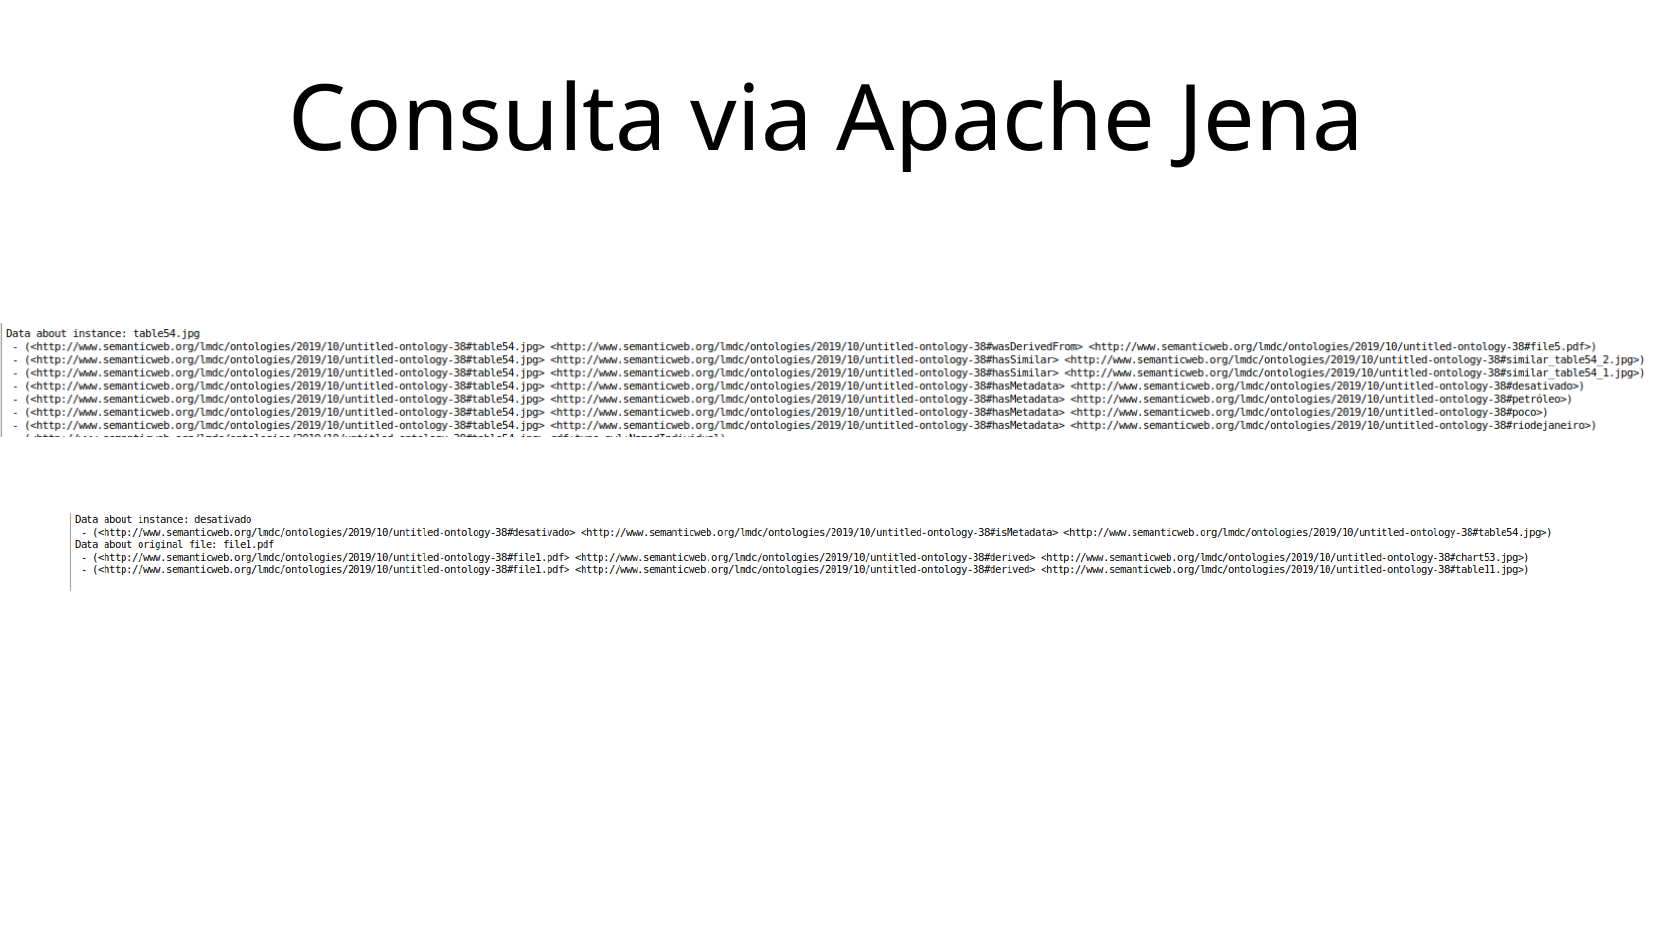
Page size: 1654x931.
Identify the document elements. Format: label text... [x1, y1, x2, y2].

picture [0, 323, 1654, 438]
picture [70, 513, 1559, 591]
title Consulta via Apache Jena [82, 37, 1571, 193]
